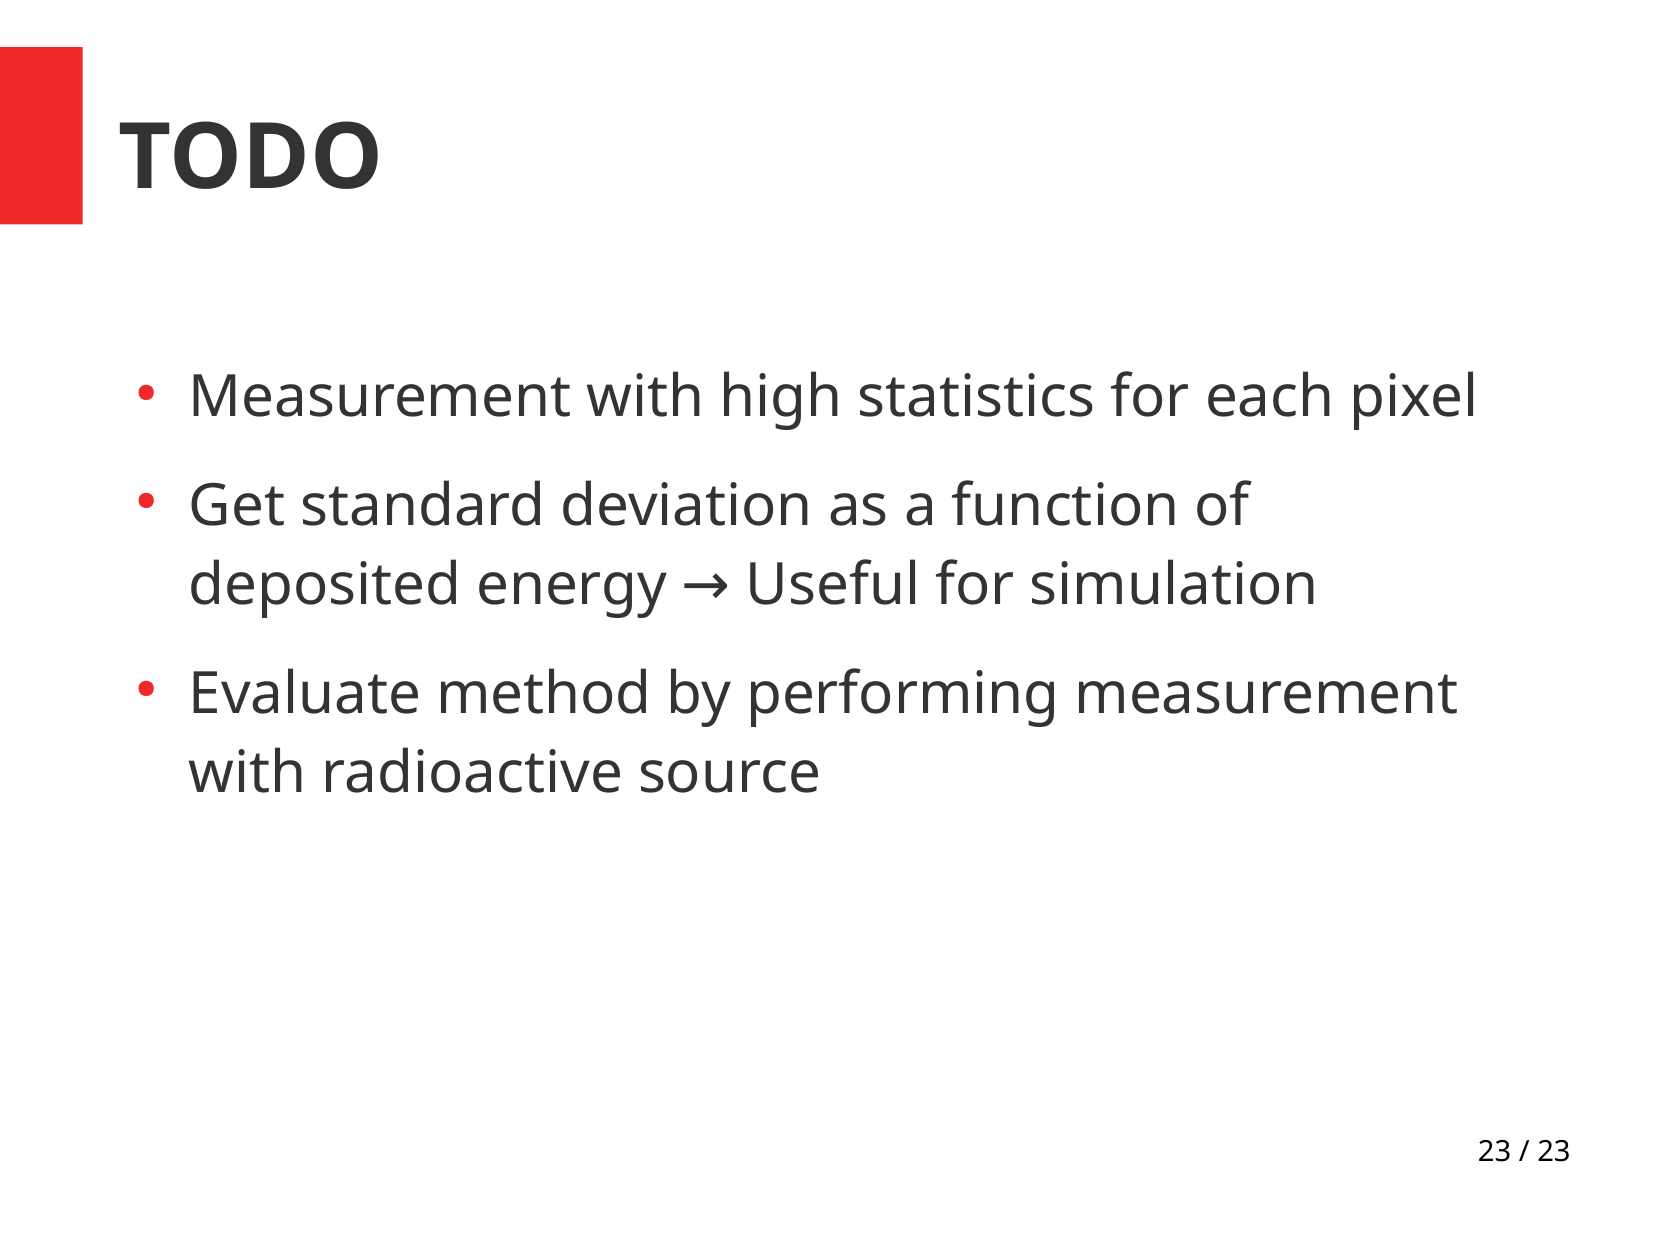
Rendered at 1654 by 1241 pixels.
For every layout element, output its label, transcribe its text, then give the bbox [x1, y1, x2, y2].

title TODO [118, 49, 1571, 257]
list Measurement with high statistics for each pixel Get standard deviation as a function of deposited energy → Useful for simulation Evaluate method by performing measurement with radioactive source [118, 354, 1536, 1074]
